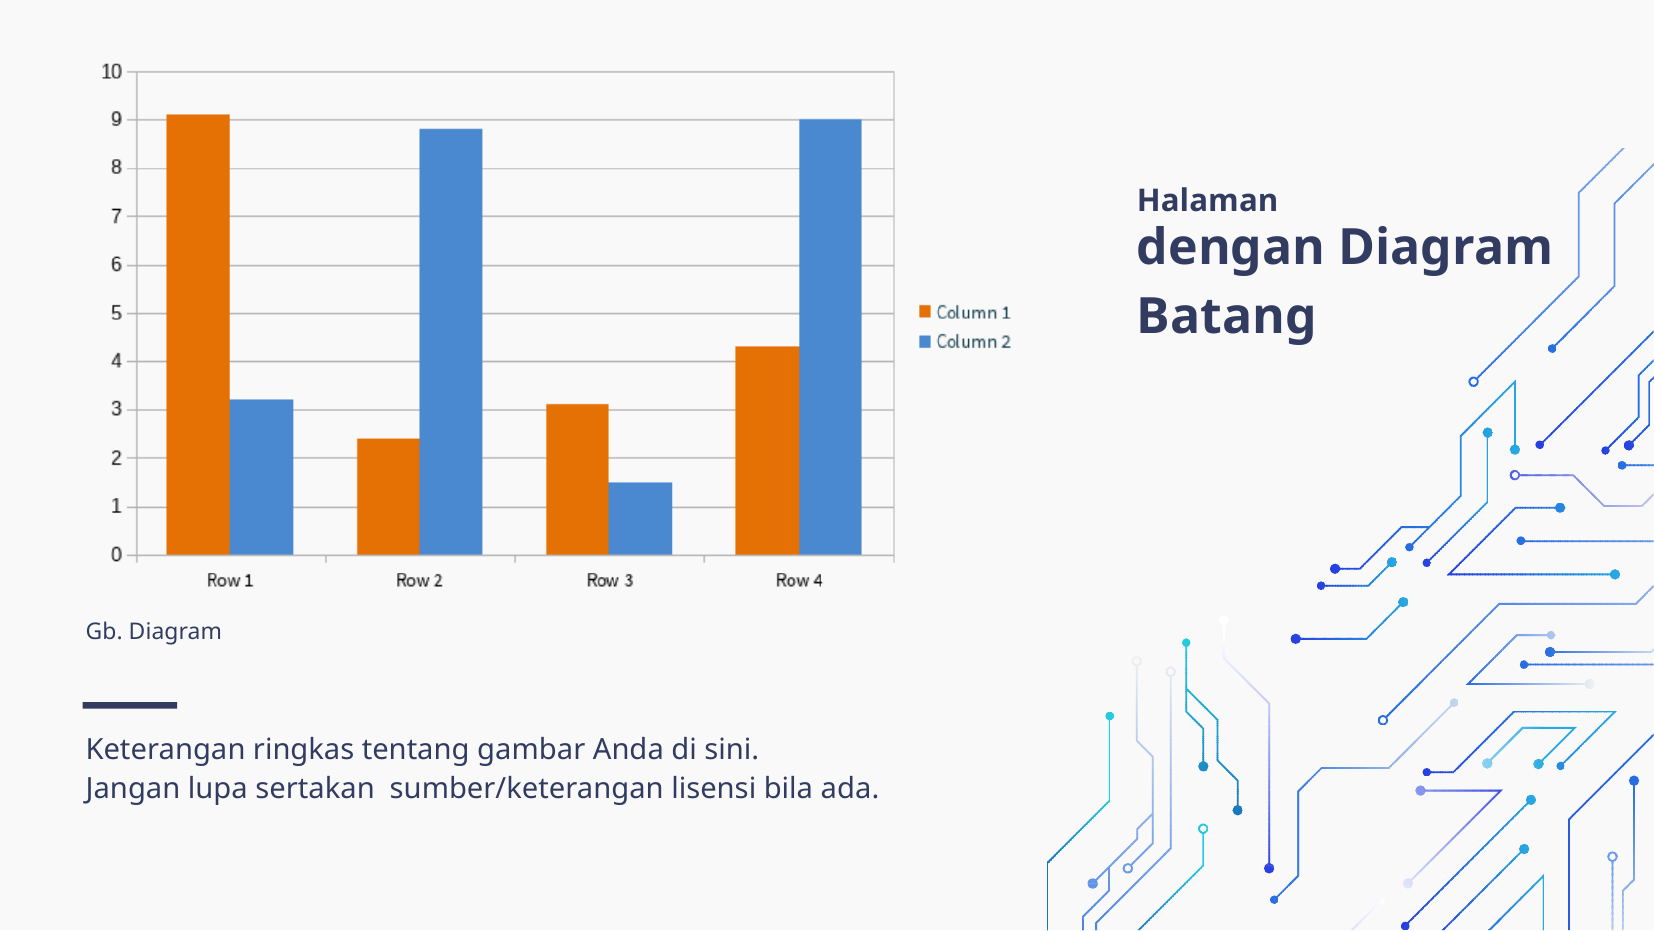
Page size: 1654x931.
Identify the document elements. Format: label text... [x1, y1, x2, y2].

text_box dengan Diagram Batang [1122, 204, 1654, 346]
text_box Gb. Diagram [70, 607, 957, 703]
text_box [82, 702, 178, 709]
text_box Halaman [1122, 170, 1465, 225]
text_box Keterangan ringkas tentang gambar Anda di sini. Jangan lupa sertakan sumber/keterangan lisensi bila ada. [70, 720, 957, 815]
picture [82, 49, 1027, 603]
